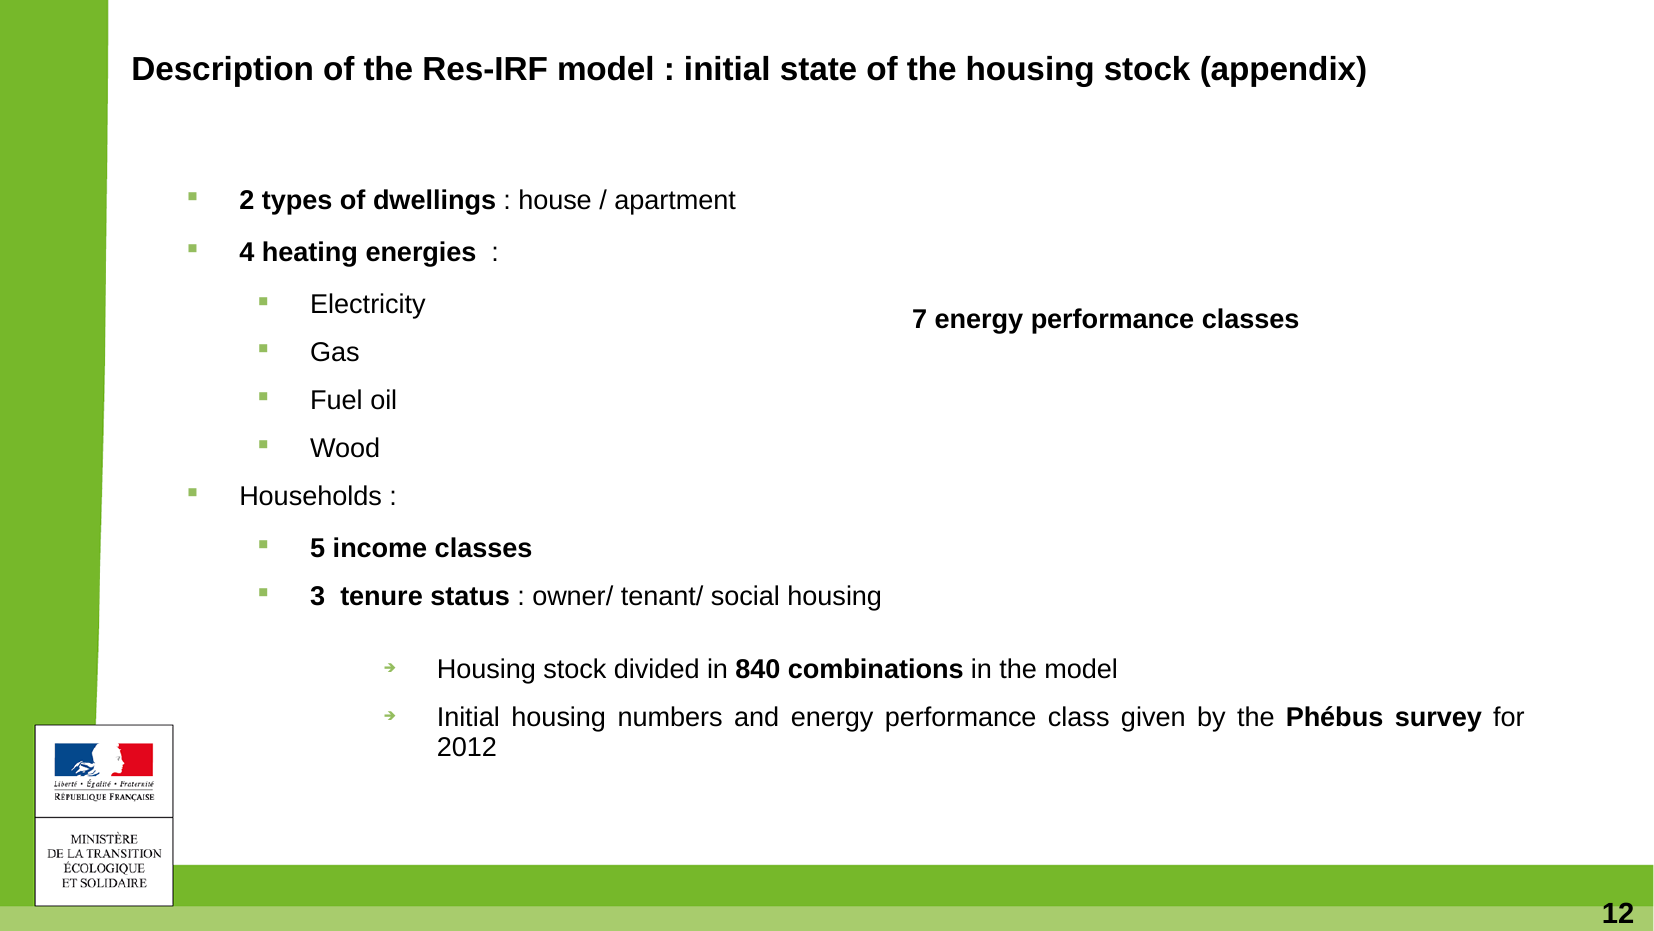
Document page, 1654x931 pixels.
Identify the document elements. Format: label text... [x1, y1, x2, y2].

text_box Housing stock divided in 840 combinations in the model Initial housing numbers and energy performance class given by the Phébus survey for 2012 [295, 654, 1525, 769]
picture [0, 0, 1654, 931]
list 2 types of dwellings : house / apartment 4 heating energies : Electricity Gas Fuel oil Wood Households : 5 income classes 3 tenure status : owner/ tenant/ social housing [168, 184, 914, 660]
text_box 7 energy performance classes [897, 296, 1394, 343]
title Description of the Res-IRF model : initial state of the housing stock (appendix) [131, 37, 1571, 102]
